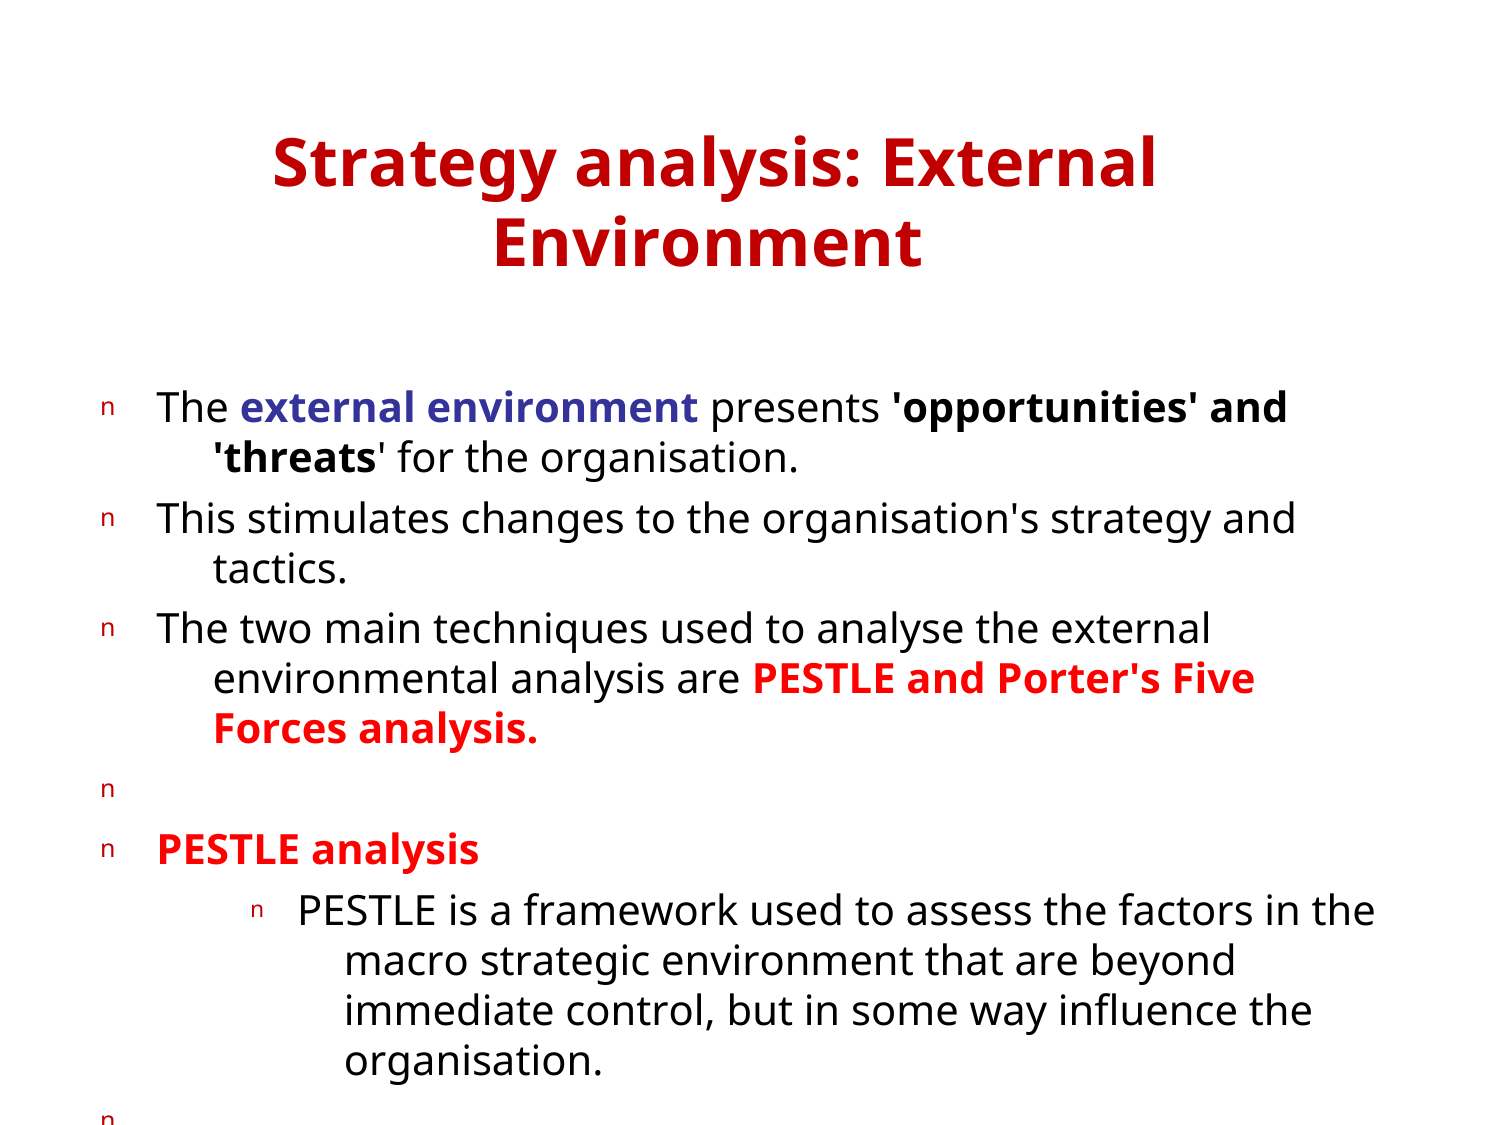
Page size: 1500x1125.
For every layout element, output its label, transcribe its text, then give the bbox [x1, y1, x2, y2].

list The external environment presents 'opportunities' and 'threats' for the organisation. This stimulates changes to the organisation's strategy and tactics. The two main techniques used to analyse the external environmental analysis are PESTLE and Porter's Five Forces analysis. PESTLE analysis PESTLE is a framework used to assess the factors in the macro strategic environment that are beyond immediate control, but in some way influence the organisation. [85, 373, 1415, 1112]
title Strategy analysis: External Environment [145, 90, 1288, 288]
